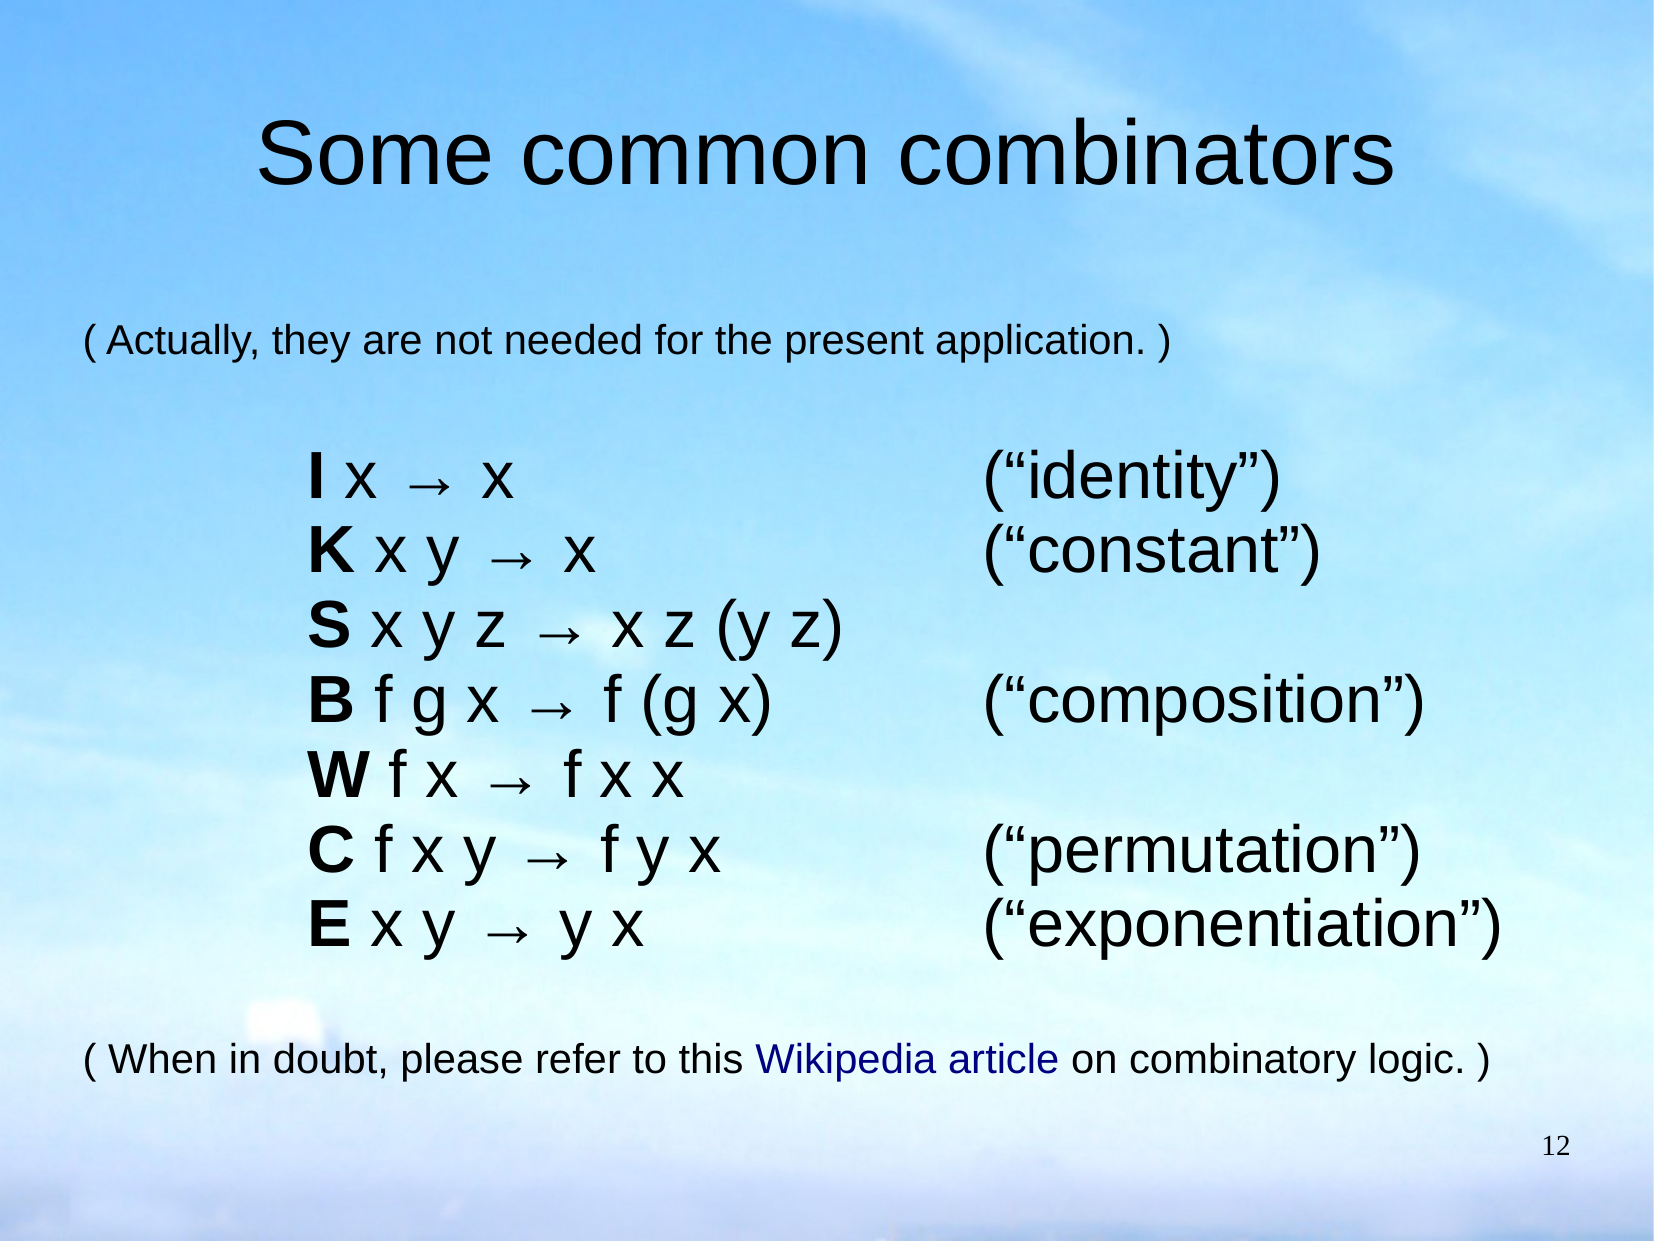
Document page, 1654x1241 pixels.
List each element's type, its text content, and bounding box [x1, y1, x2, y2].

subtitle ( Actually, they are not needed for the present application. ) I x → x (“identity”) K x y → x (“constant”) S x y z → x z (y z) B f g x → f (g x) (“composition”) W f x → f x x C f x y → f y x (“permutation”) E x y → y x (“exponentiation”) ( When in doubt, please refer to this Wikipedia article on combinatory logic. ) [82, 290, 1571, 1109]
picture [0, 0, 1654, 1241]
title Some common combinators [82, 49, 1571, 257]
